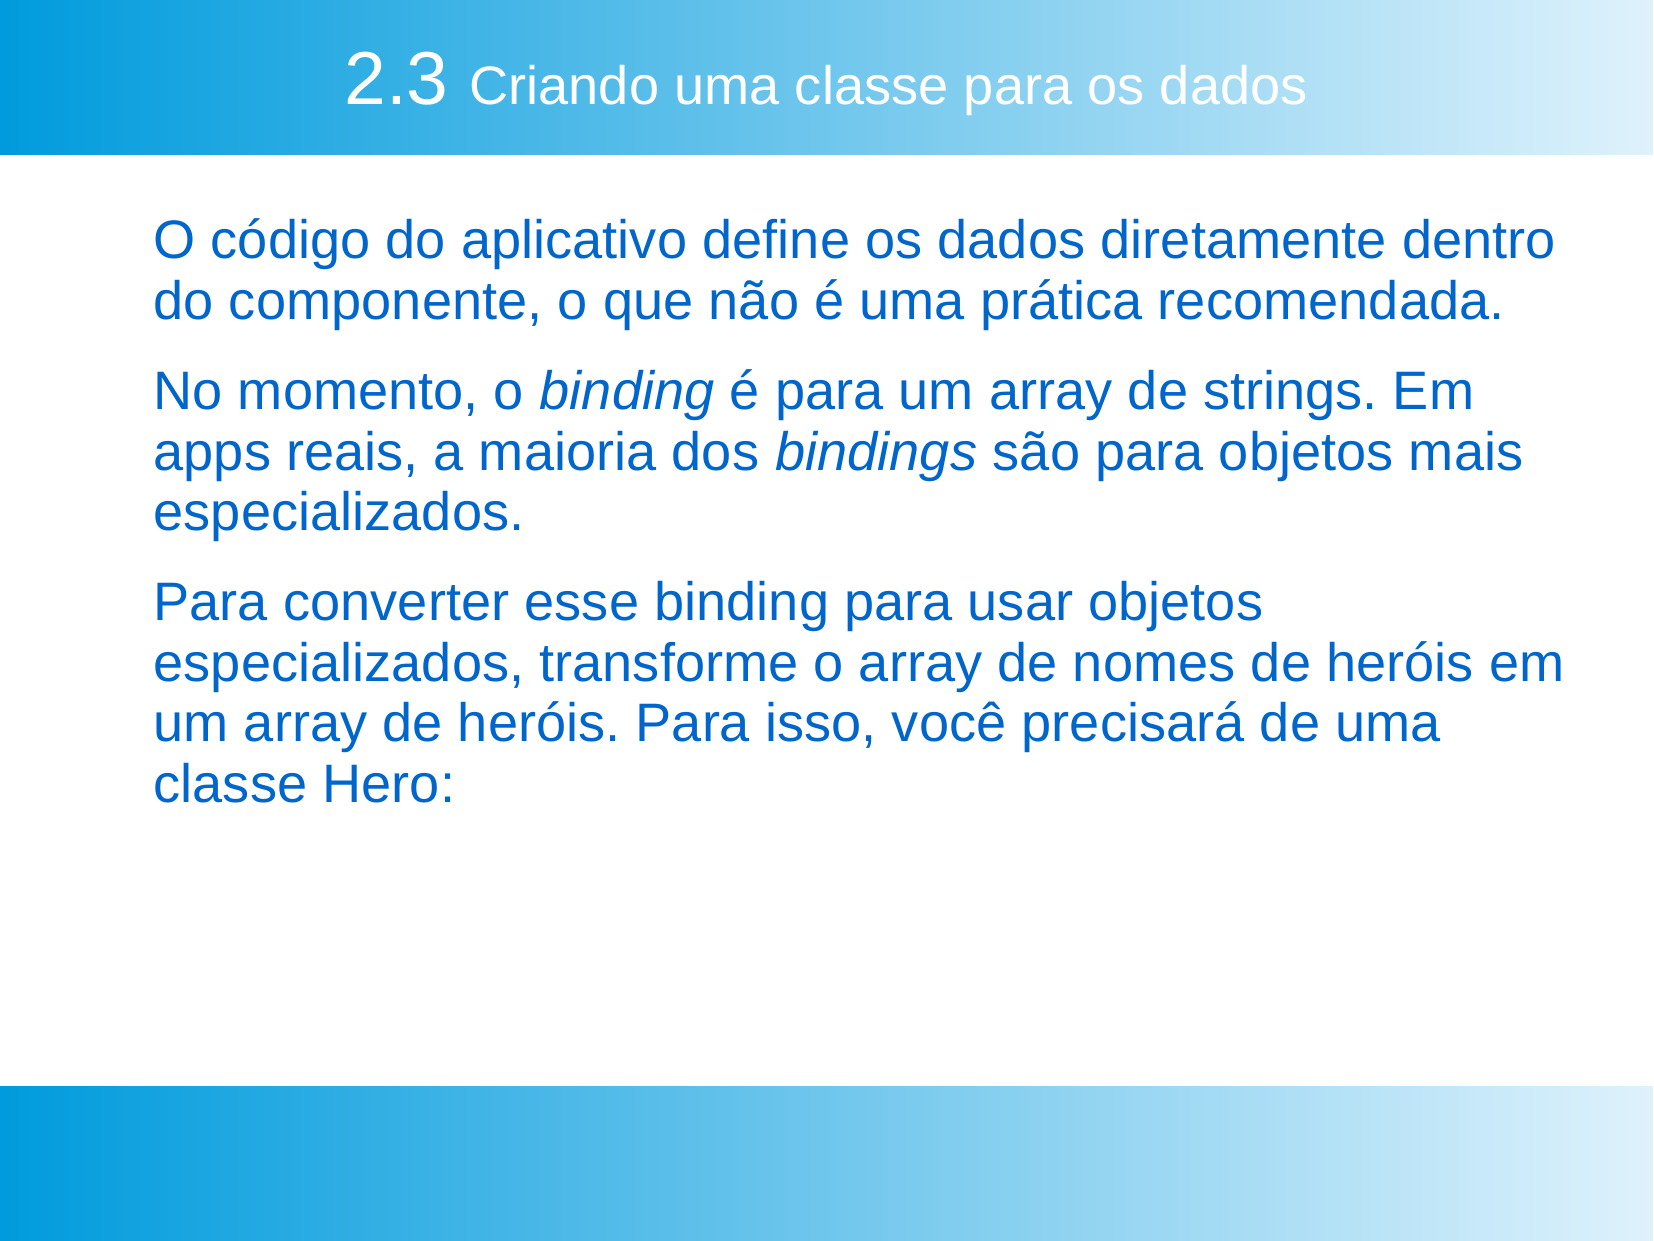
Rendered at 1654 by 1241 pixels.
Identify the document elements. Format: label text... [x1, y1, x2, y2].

title 2.3 Criando uma classe para os dados [82, 5, 1571, 151]
list O código do aplicativo define os dados diretamente dentro do componente, o que não é uma prática recomendada. No momento, o binding é para um array de strings. Em apps reais, a maioria dos bindings são para objetos mais especializados. Para converter esse binding para usar objetos especializados, transforme o array de nomes de heróis em um array de heróis. Para isso, você precisará de uma classe Hero: [82, 210, 1571, 1036]
